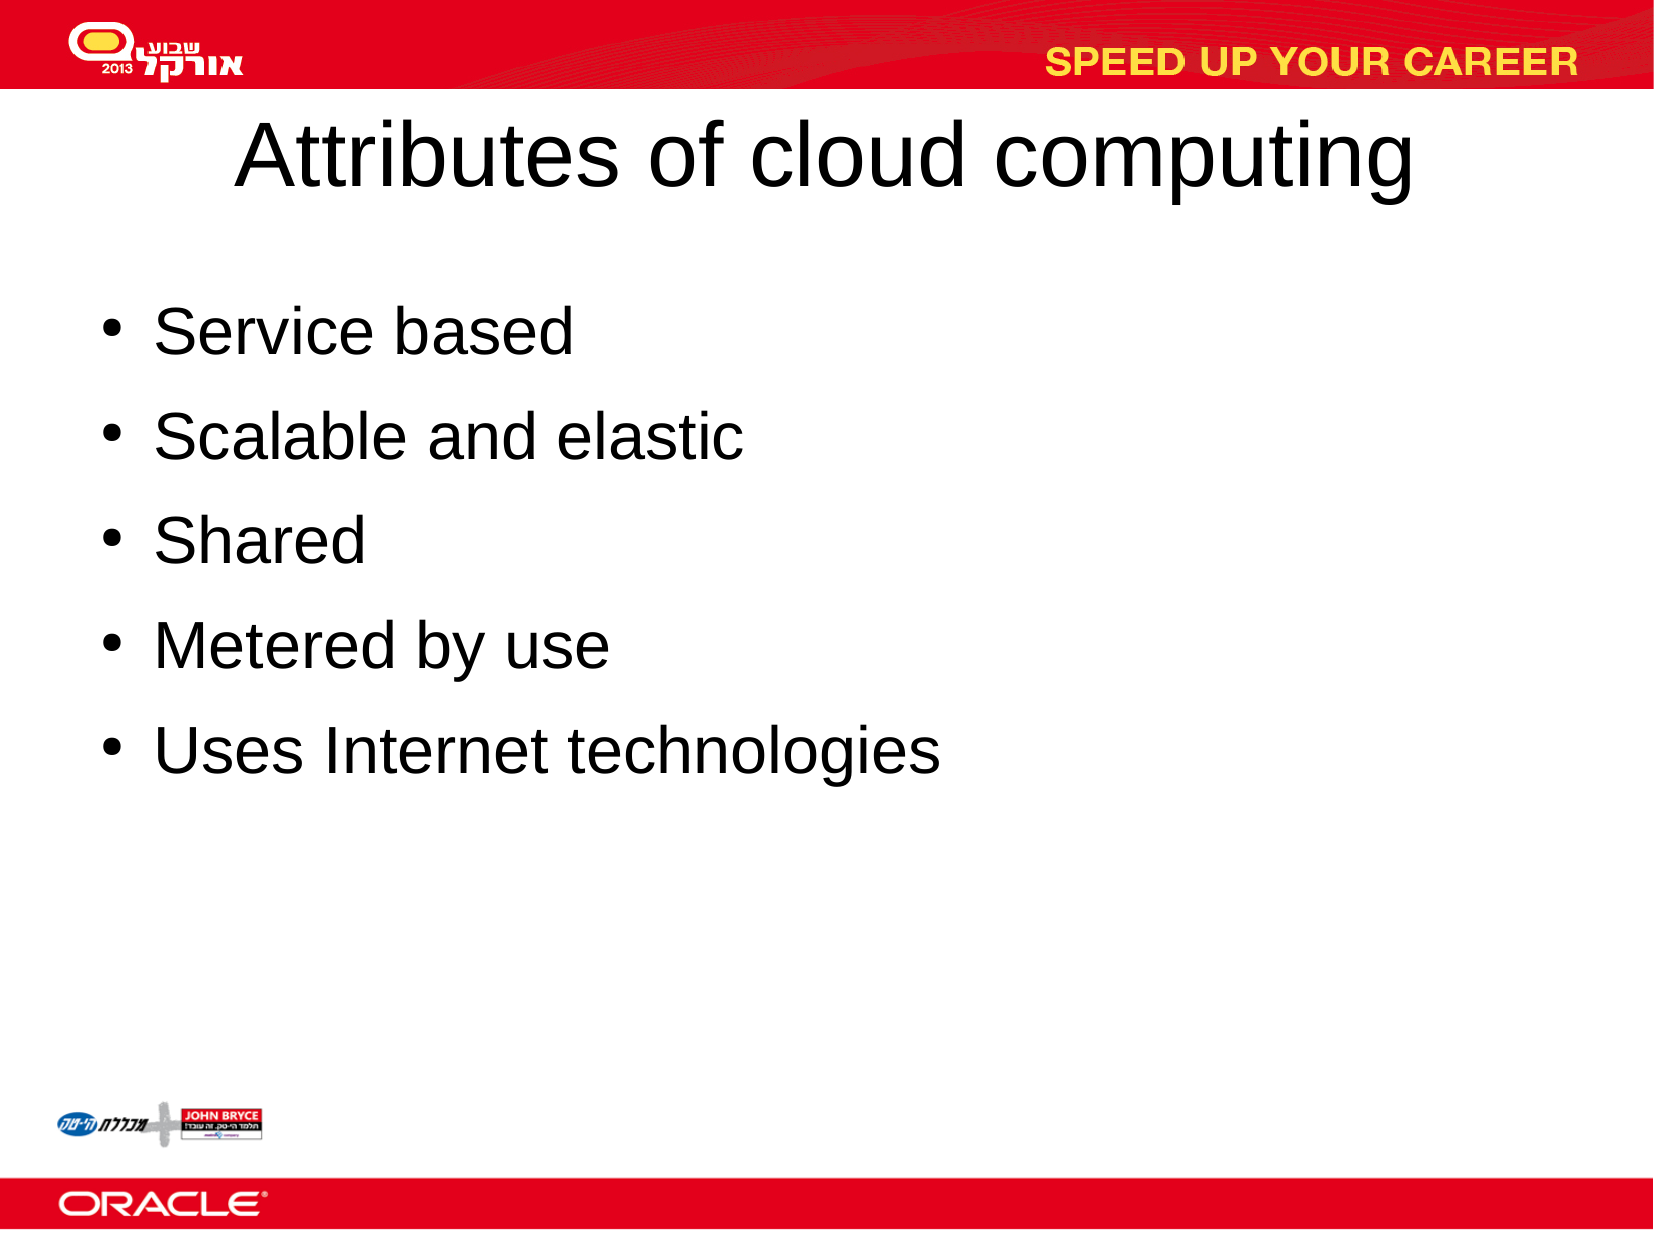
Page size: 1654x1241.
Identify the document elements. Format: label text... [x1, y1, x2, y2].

picture [0, 0, 1654, 89]
list Service based Scalable and elastic Shared Metered by use Uses Internet technologies [82, 290, 1538, 1010]
title Attributes of cloud computing [82, 49, 1571, 257]
picture [0, 1087, 1653, 1240]
